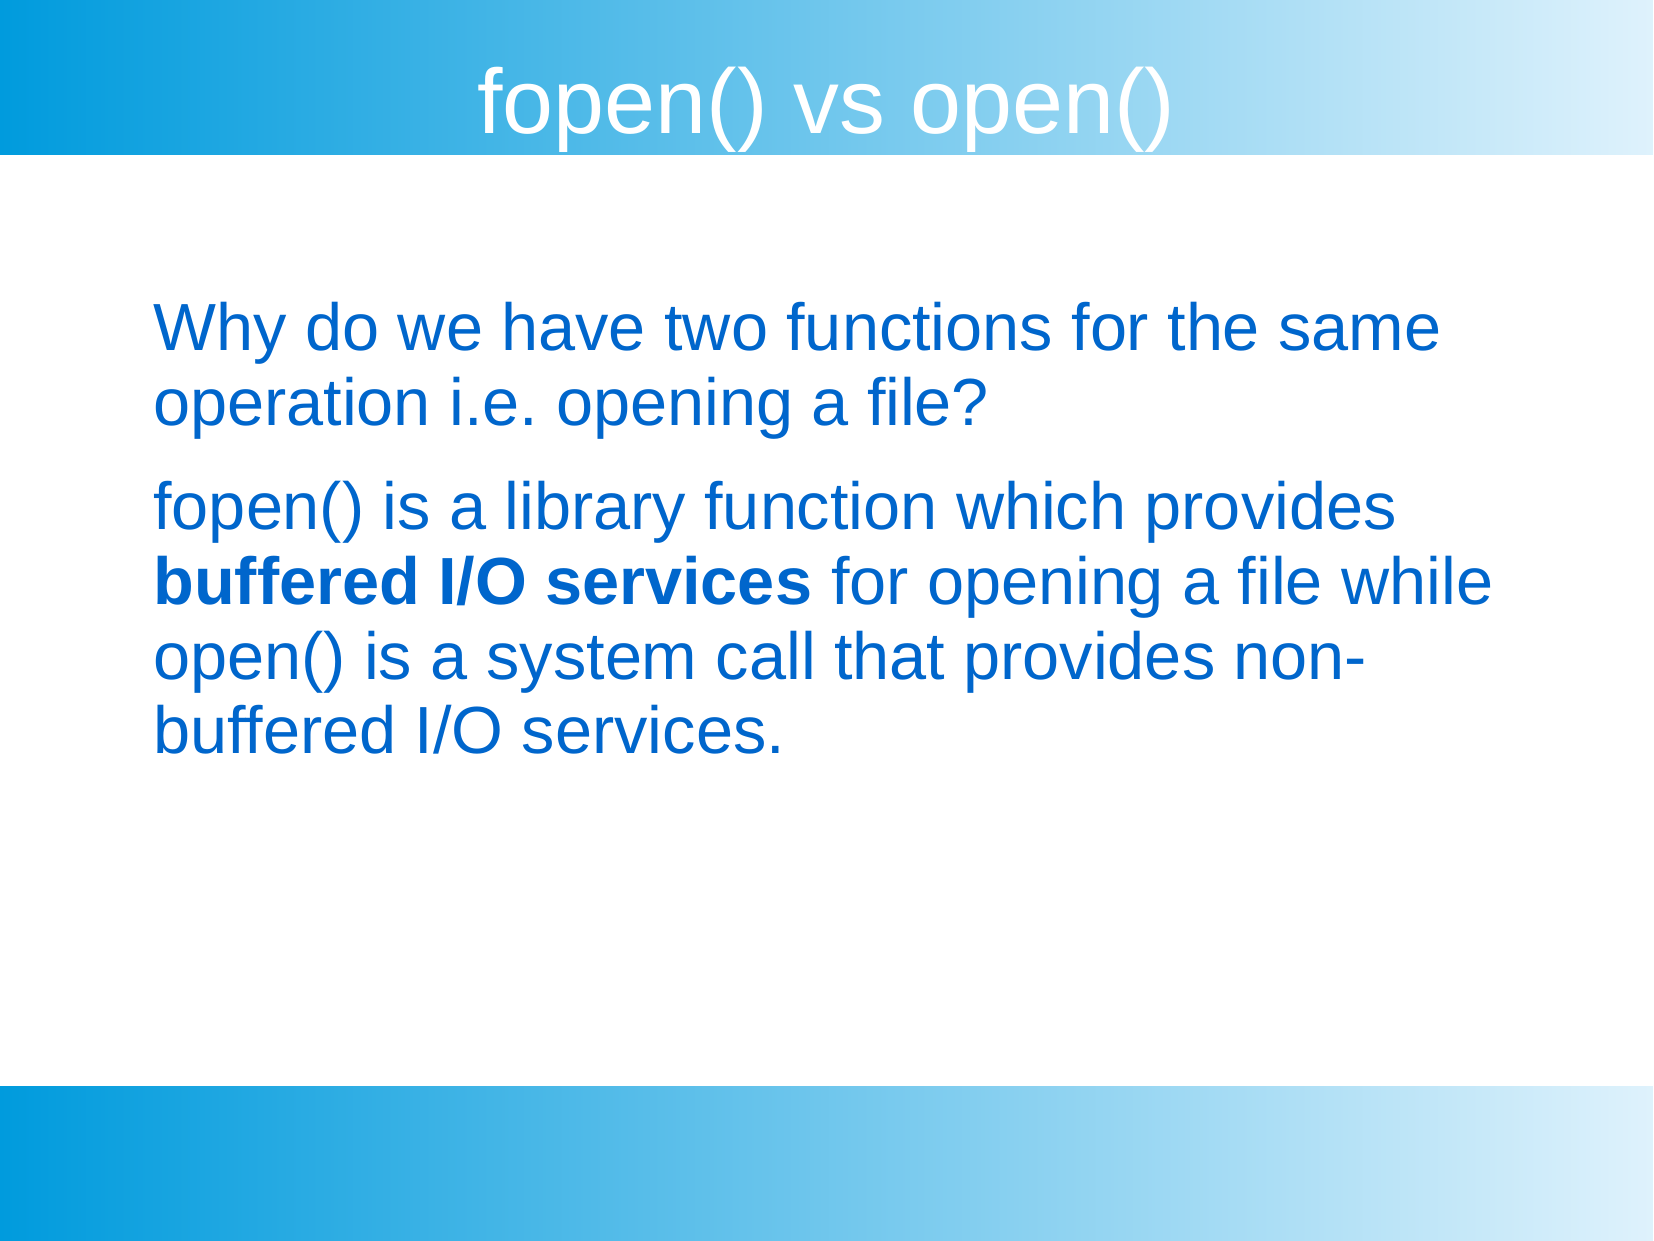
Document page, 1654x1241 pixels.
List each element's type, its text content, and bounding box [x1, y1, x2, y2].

title fopen() vs open() [82, 49, 1571, 155]
list Why do we have two functions for the same operation i.e. opening a file? fopen() is a library function which provides buffered I/O services for opening a file while open() is a system call that provides non-buffered I/O services. [82, 290, 1571, 1010]
